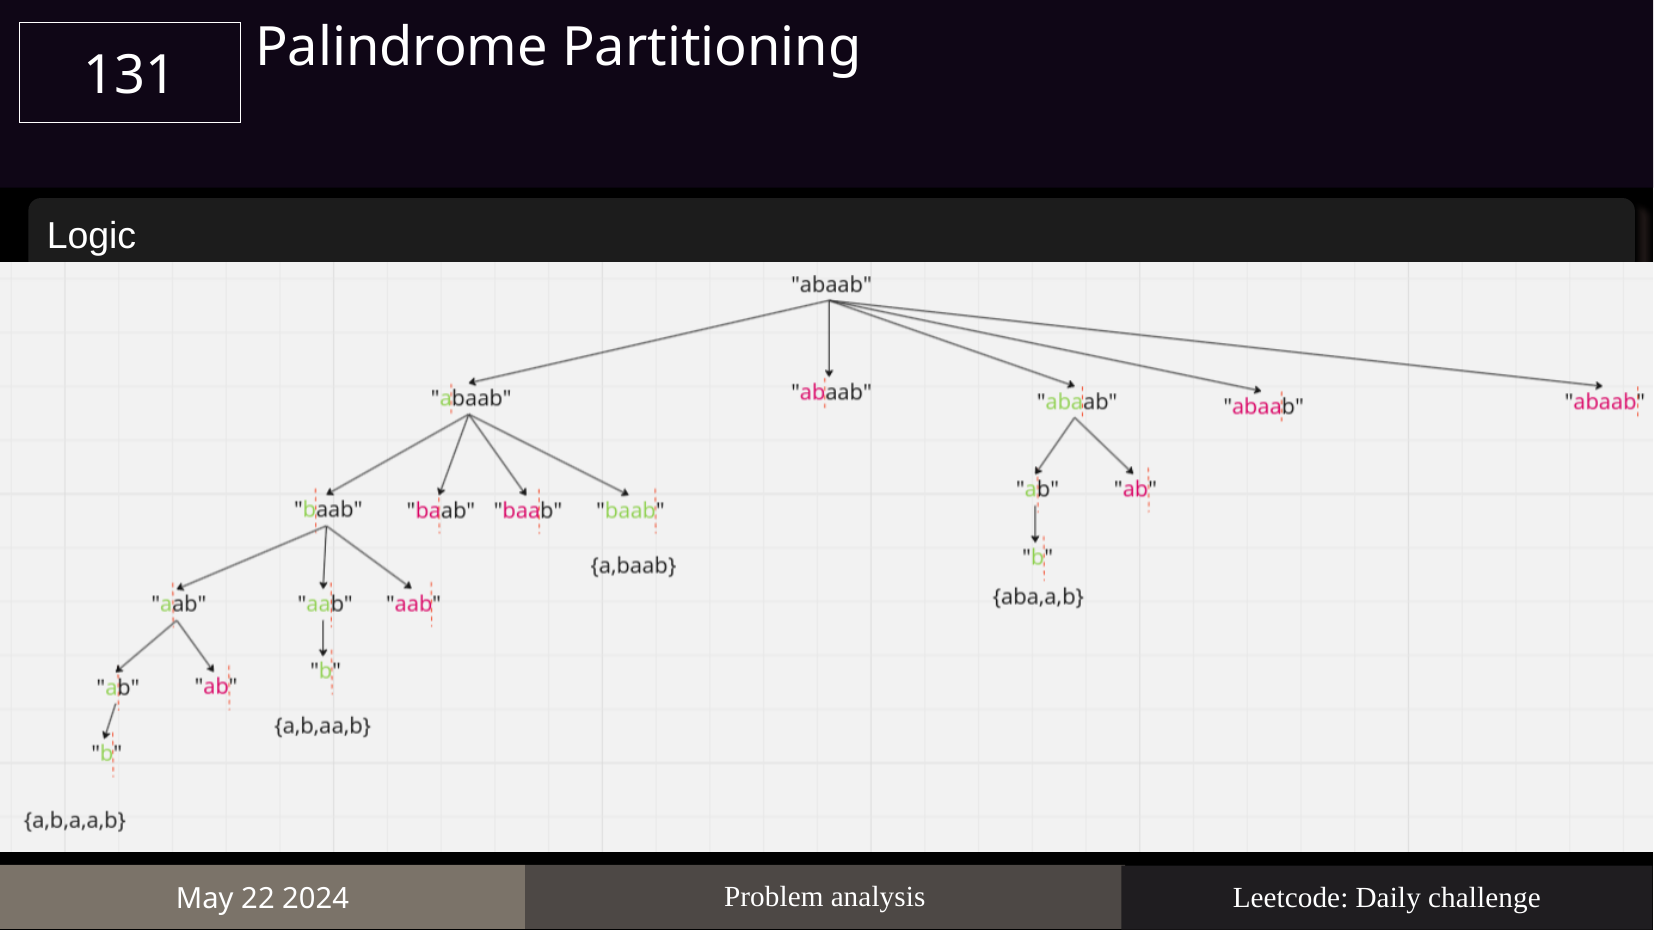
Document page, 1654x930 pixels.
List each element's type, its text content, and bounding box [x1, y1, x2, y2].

picture [0, 262, 1653, 852]
text_box Logic [28, 198, 1635, 262]
